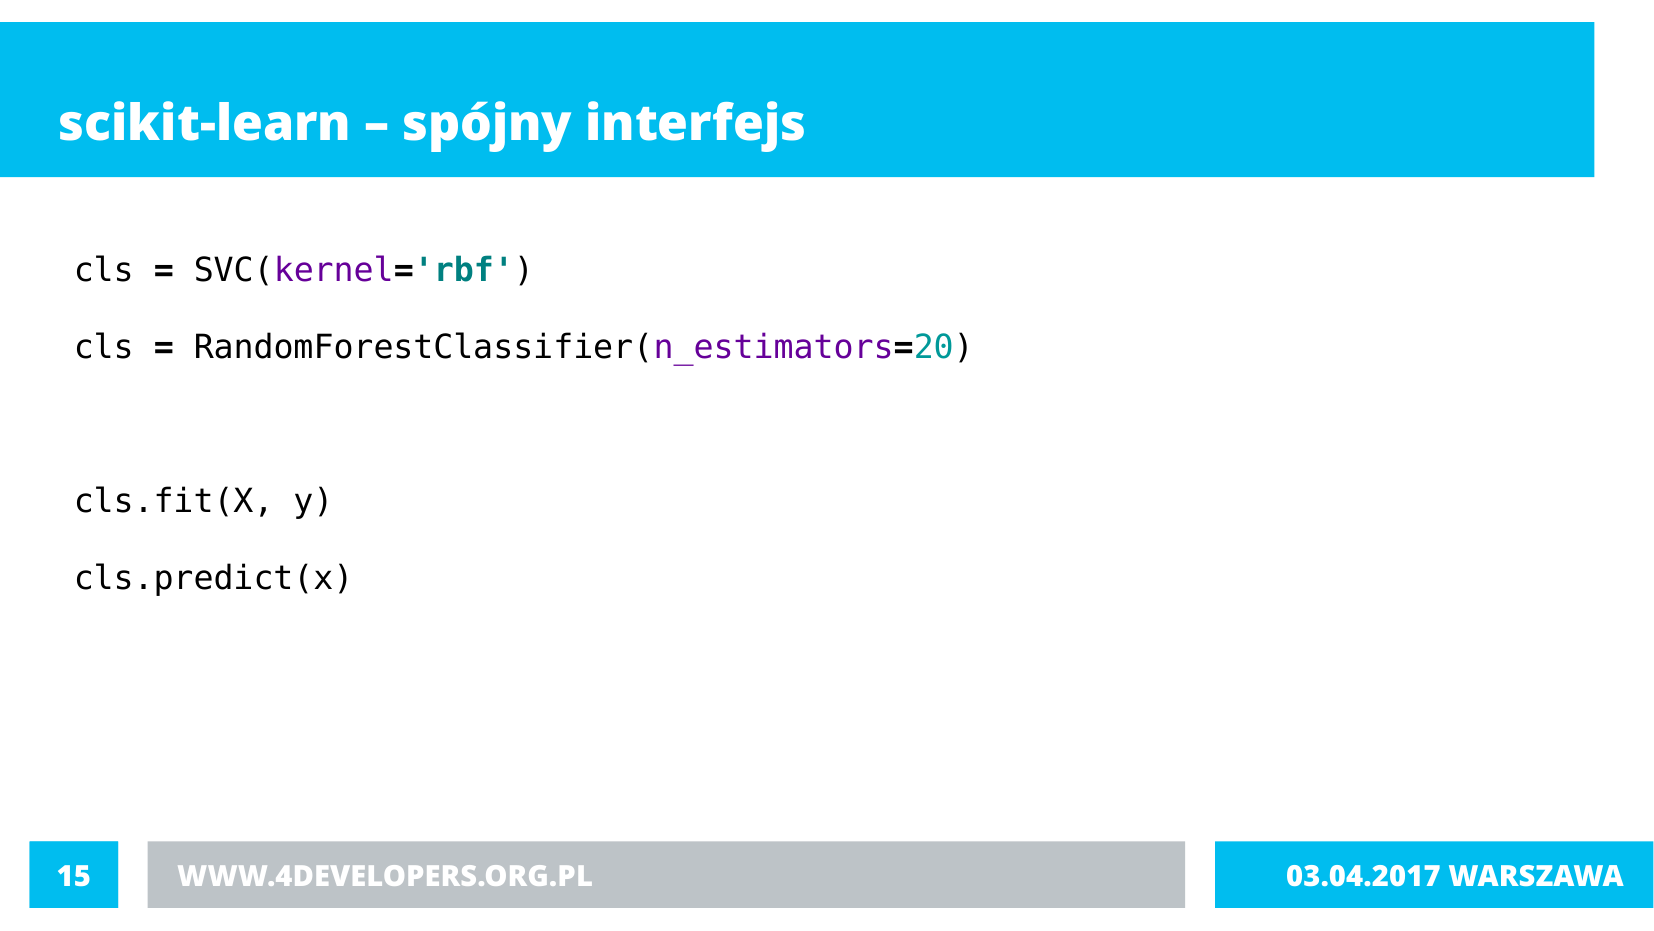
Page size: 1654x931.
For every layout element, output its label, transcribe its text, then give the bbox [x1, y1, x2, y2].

text_box cls = SVC(kernel='rbf') cls = RandomForestClassifier(n_estimators=20) cls.fit(X, y) cls.predict(x) [59, 243, 1336, 766]
title scikit-learn – spójny interfejs [59, 44, 1595, 156]
